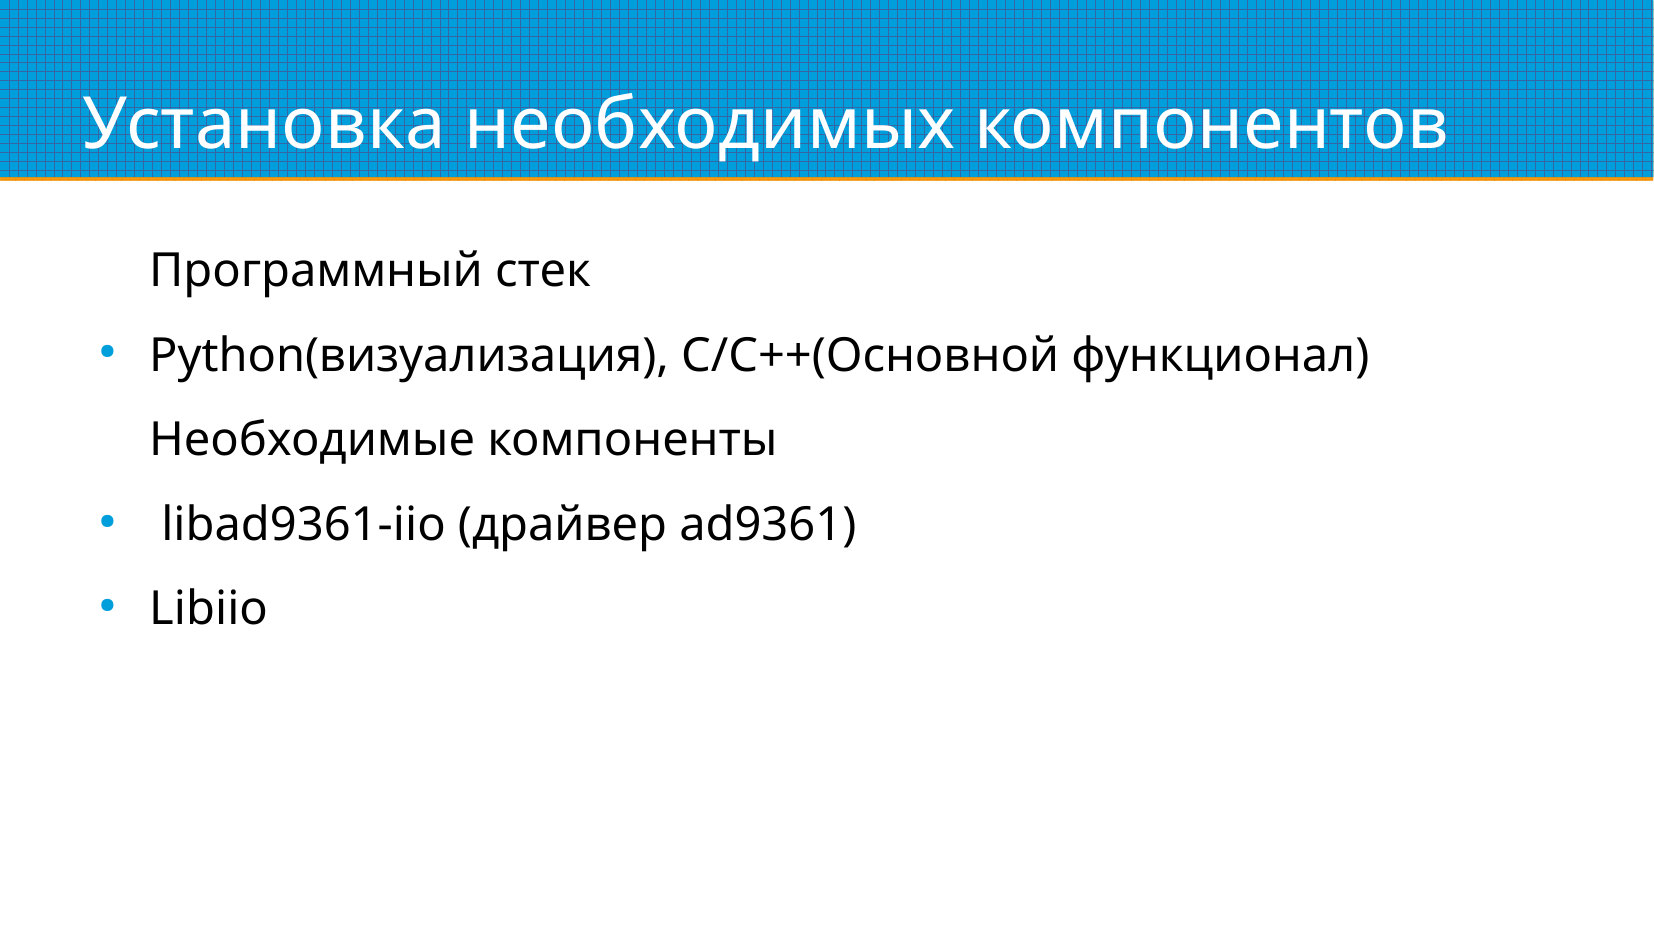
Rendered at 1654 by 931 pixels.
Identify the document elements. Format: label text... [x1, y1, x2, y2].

title Установка необходимых компонентов [82, 14, 1571, 171]
list Программный стек Python(визуализация), C/C++(Основной функционал) Необходимые компоненты libad9361-iio (драйвер ad9361) Libiio [82, 236, 1563, 811]
